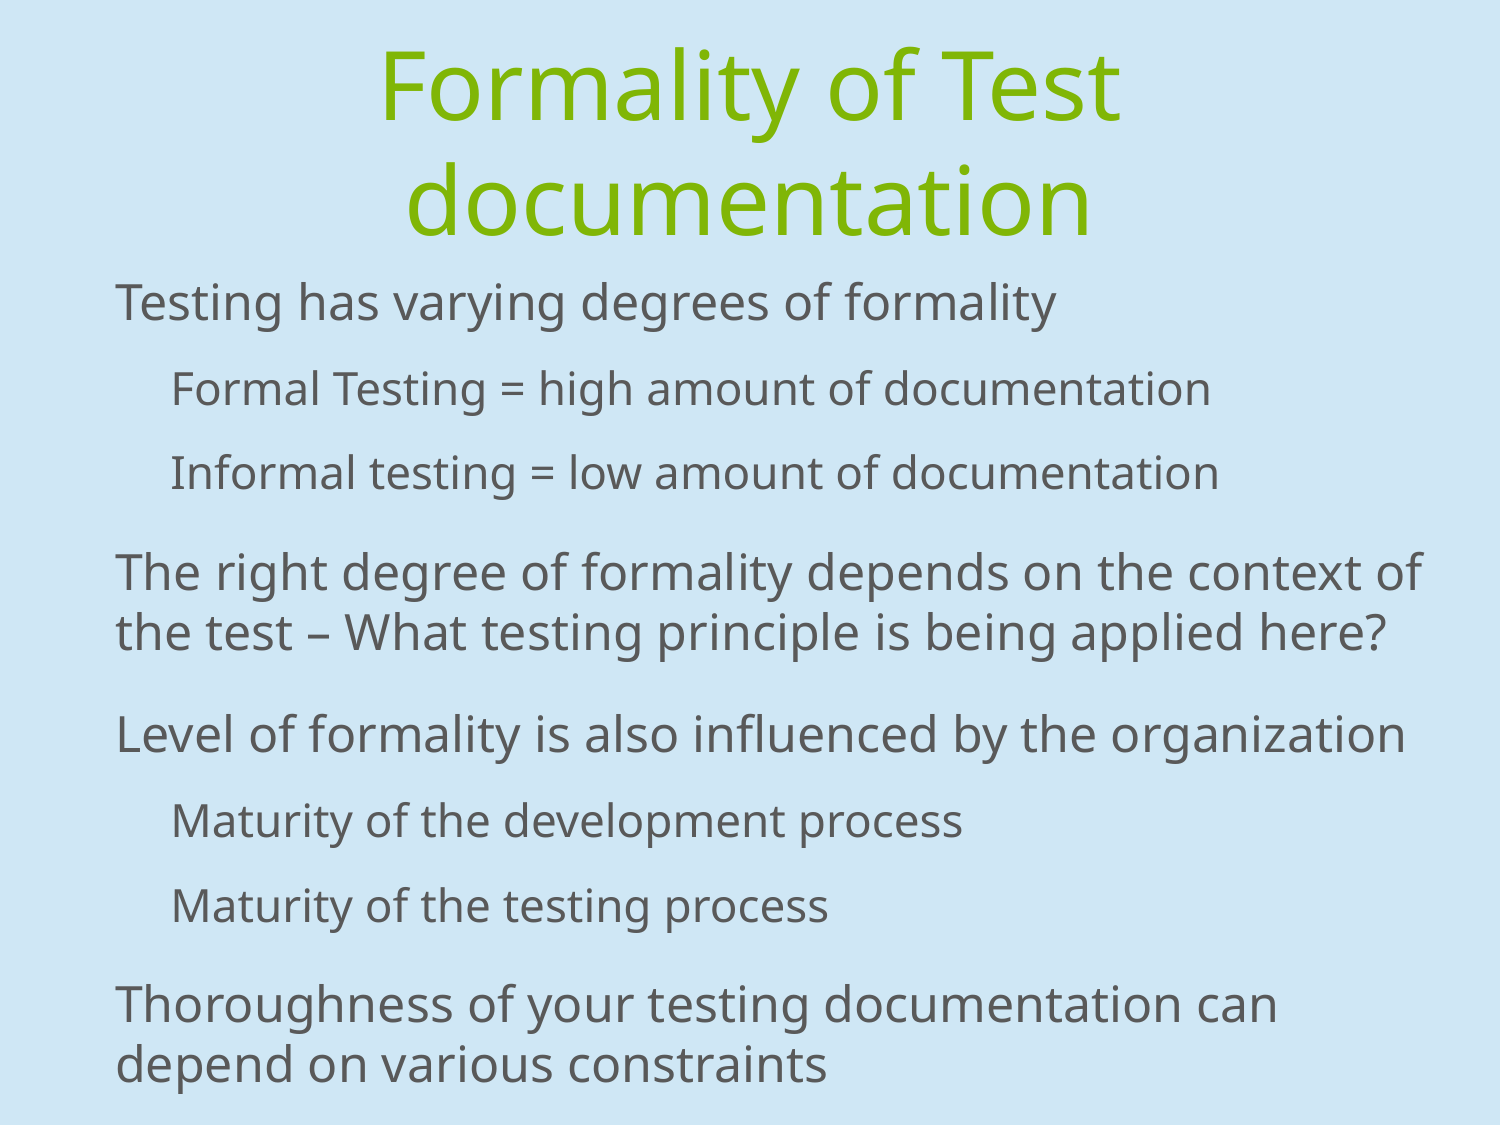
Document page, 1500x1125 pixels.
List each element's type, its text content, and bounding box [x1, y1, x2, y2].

title Formality of Test documentation [90, 17, 1410, 237]
list Testing has varying degrees of formality Formal Testing = high amount of documentation Informal testing = low amount of documentation The right degree of formality depends on the context of the test – What testing principle is being applied here? Level of formality is also influenced by the organization Maturity of the development process Maturity of the testing process Thoroughness of your testing documentation can depend on various constraints Time Money [43, 262, 1470, 1091]
